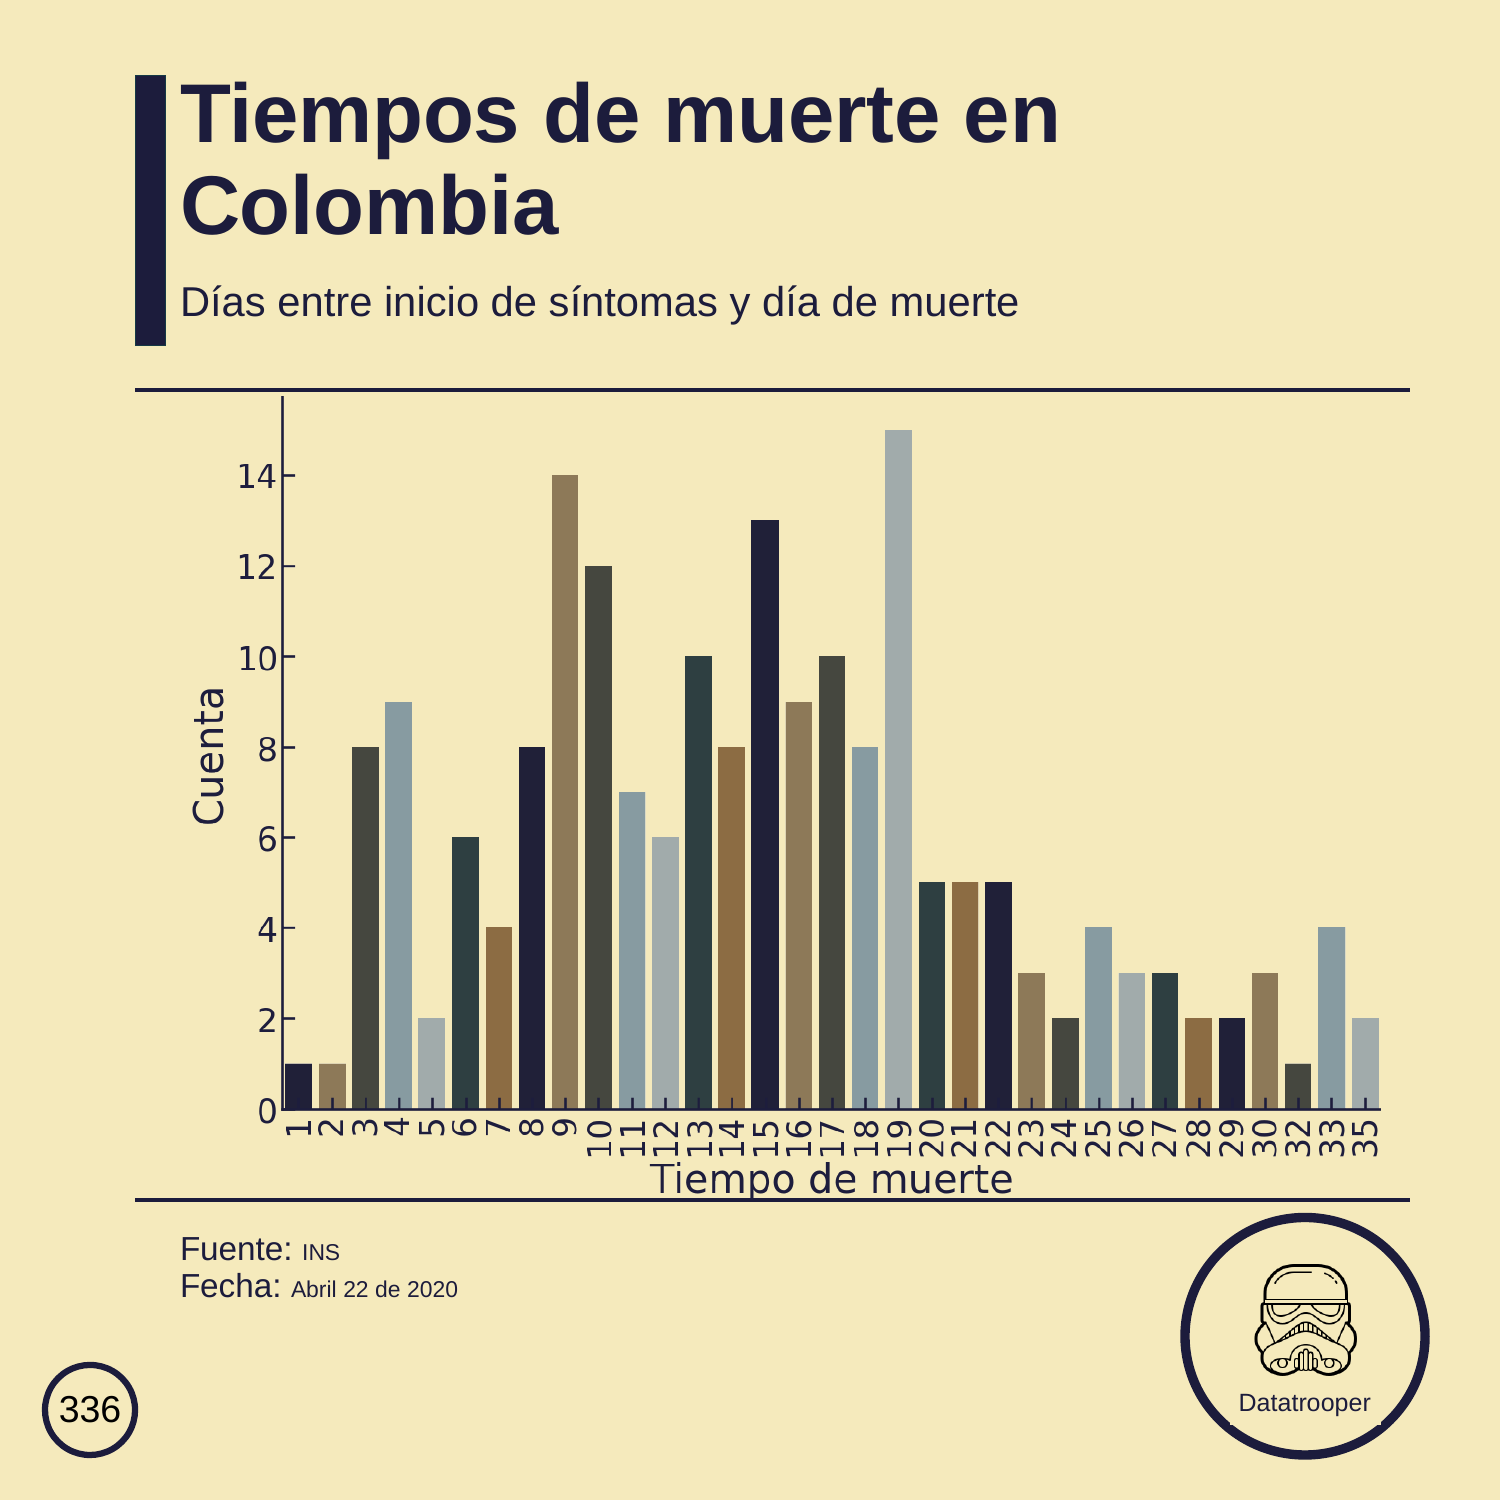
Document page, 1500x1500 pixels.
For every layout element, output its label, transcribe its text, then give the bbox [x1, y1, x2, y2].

title Fuente: INS Fecha: Abril 22 de 2020 [180, 1202, 1201, 1342]
picture [1230, 1244, 1381, 1379]
text_box Datatrooper [1230, 1379, 1381, 1425]
title Días entre inicio de síntomas y día de muerte [180, 254, 1351, 350]
picture [190, 396, 1381, 1201]
title Tiempos de muerte en Colombia [180, 64, 1351, 254]
text_box [135, 75, 166, 346]
text_box [1185, 1217, 1426, 1456]
text_box 336 [45, 1364, 136, 1456]
